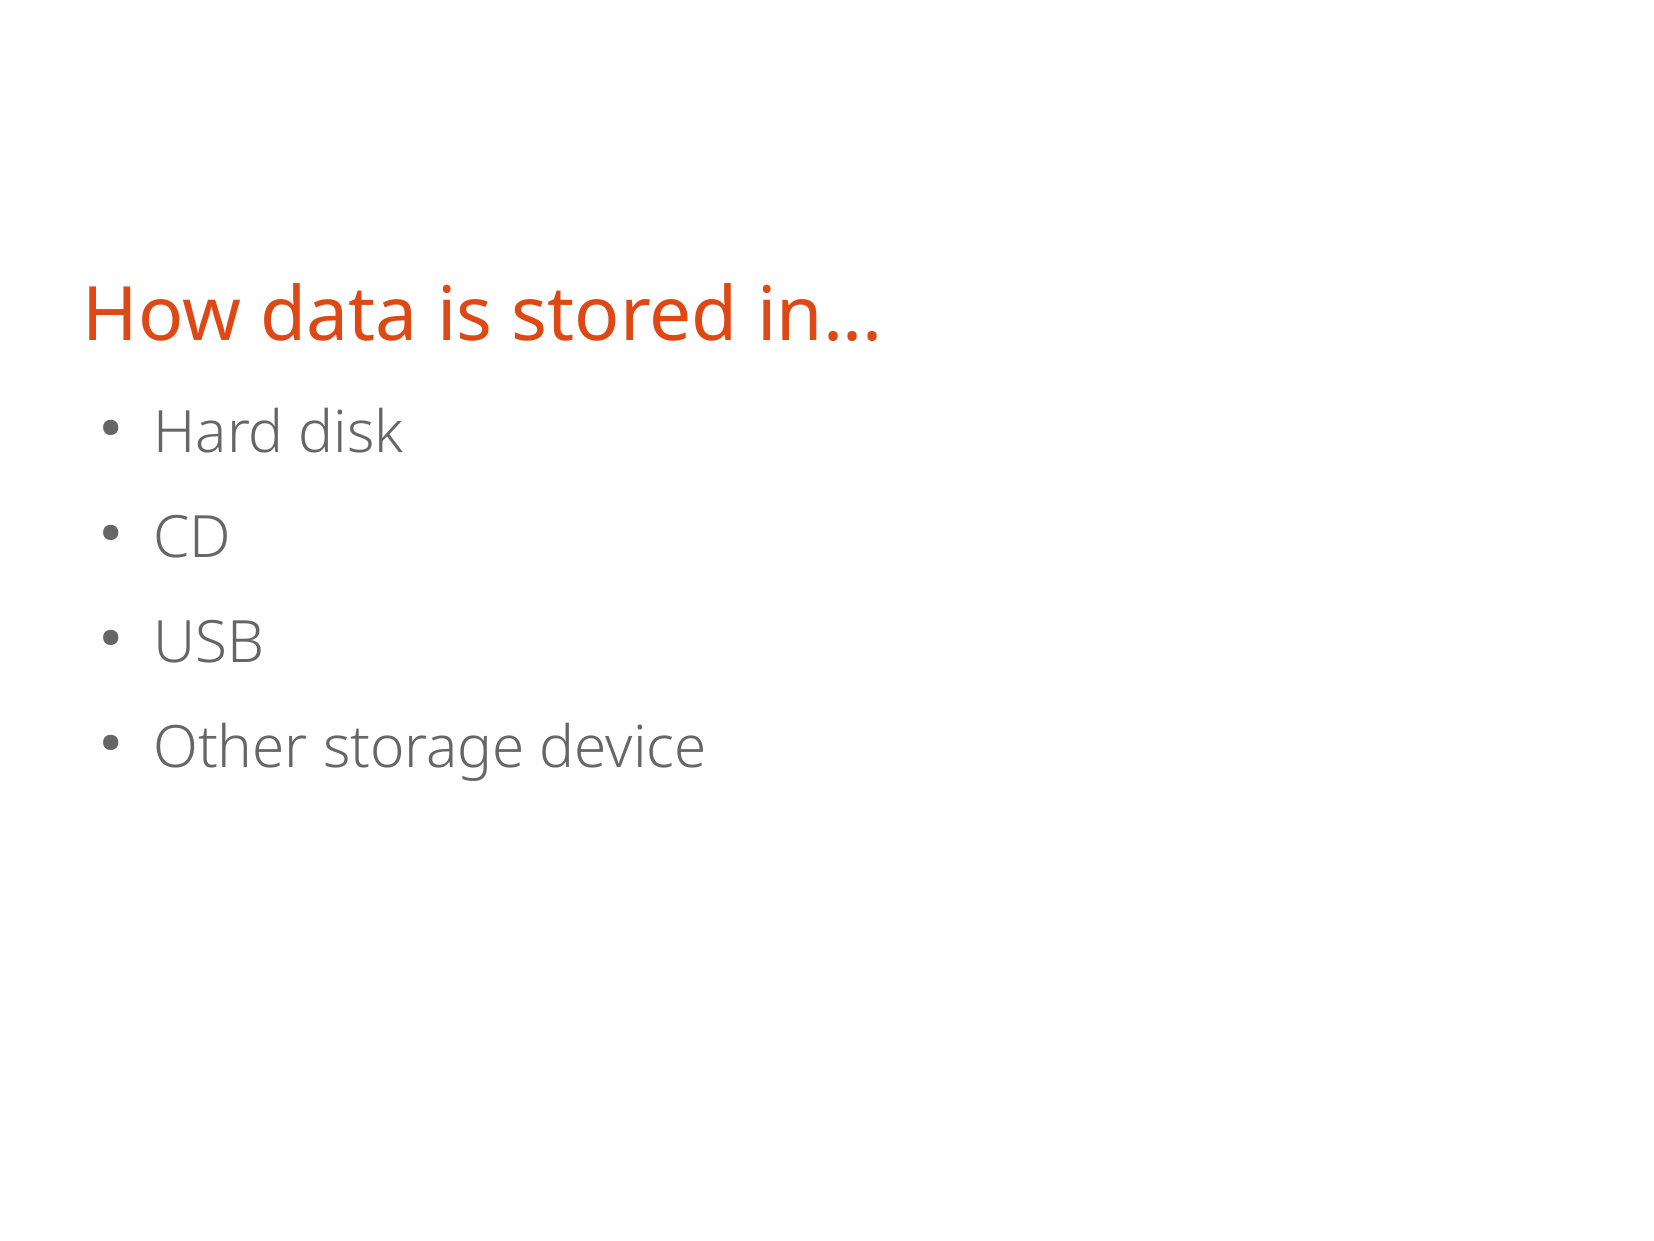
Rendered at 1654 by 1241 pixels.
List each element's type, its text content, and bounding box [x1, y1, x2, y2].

title How data is stored in... [82, 248, 1571, 375]
list Hard disk CD USB Other storage device [82, 389, 1571, 1010]
